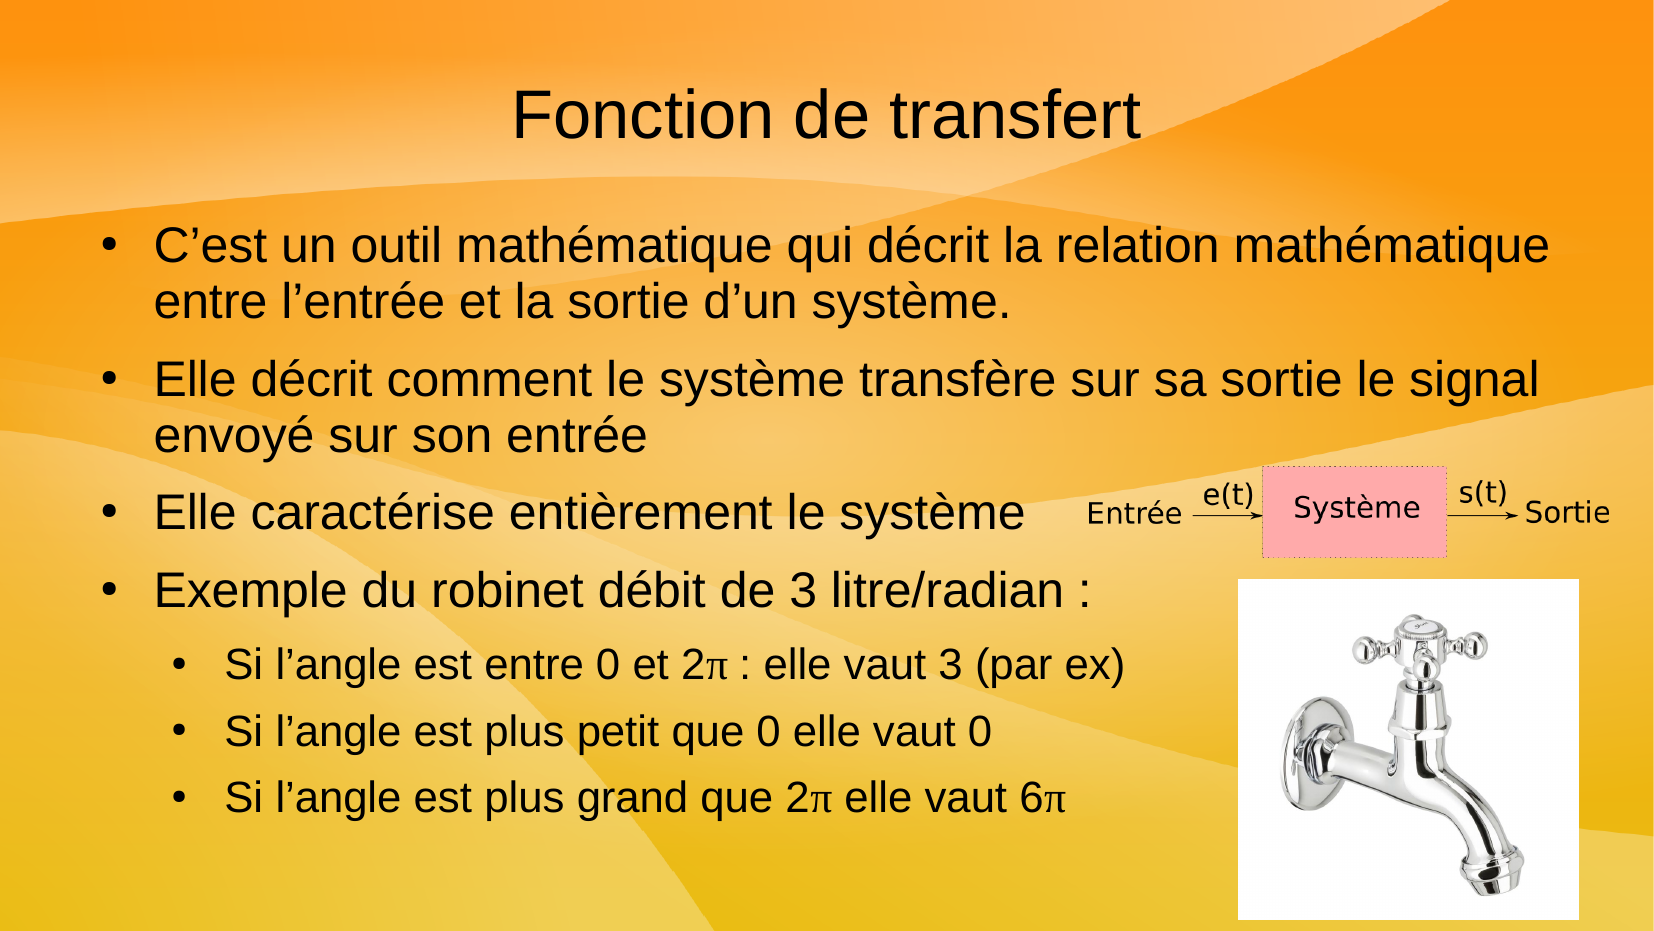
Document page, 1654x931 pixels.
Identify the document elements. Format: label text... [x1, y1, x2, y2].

title Fonction de transfert [82, 37, 1571, 193]
list C’est un outil mathématique qui décrit la relation mathématique entre l’entrée et la sortie d’un système. Elle décrit comment le système transfère sur sa sortie le signal envoyé sur son entrée Elle caractérise entièrement le système Exemple du robinet débit de 3 litre/radian : Si l’angle est entre 0 et 2π : elle vaut 3 (par ex) Si l’angle est plus petit que 0 elle vaut 0 Si l’angle est plus grand que 2π elle vaut 6π [82, 217, 1571, 931]
picture [0, 0, 1654, 931]
